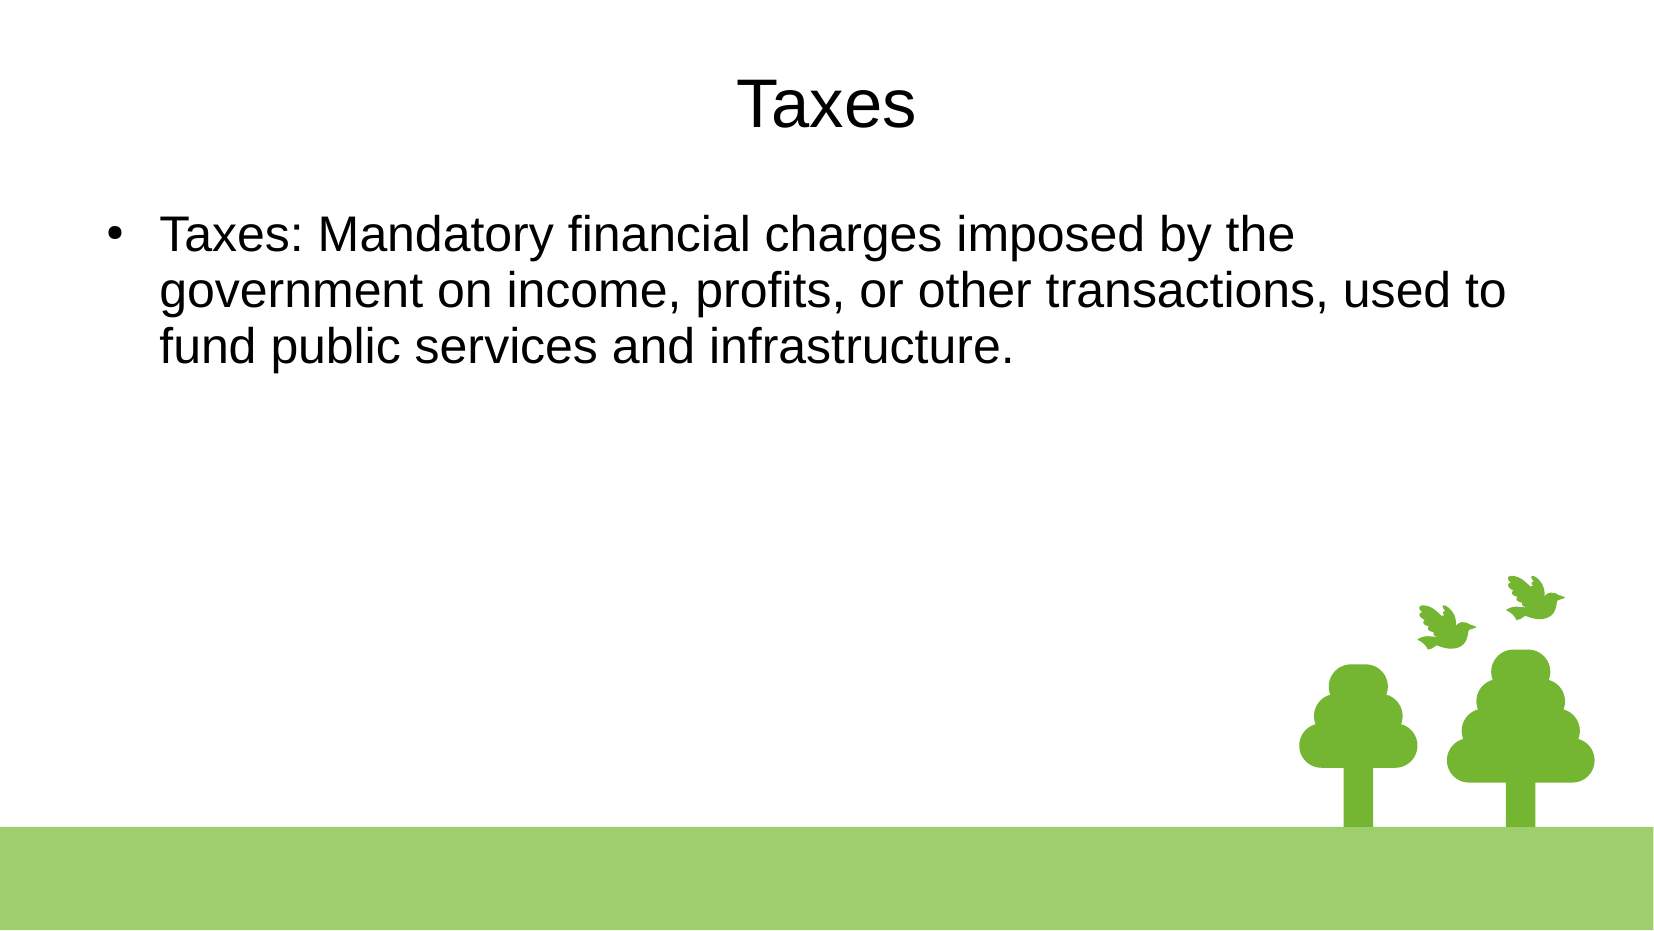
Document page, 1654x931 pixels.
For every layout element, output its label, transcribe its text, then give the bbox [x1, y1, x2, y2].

list Taxes: Mandatory financial charges imposed by the government on income, profits, or other transactions, used to fund public services and infrastructure. [88, 206, 1565, 739]
title Taxes [88, 29, 1565, 178]
